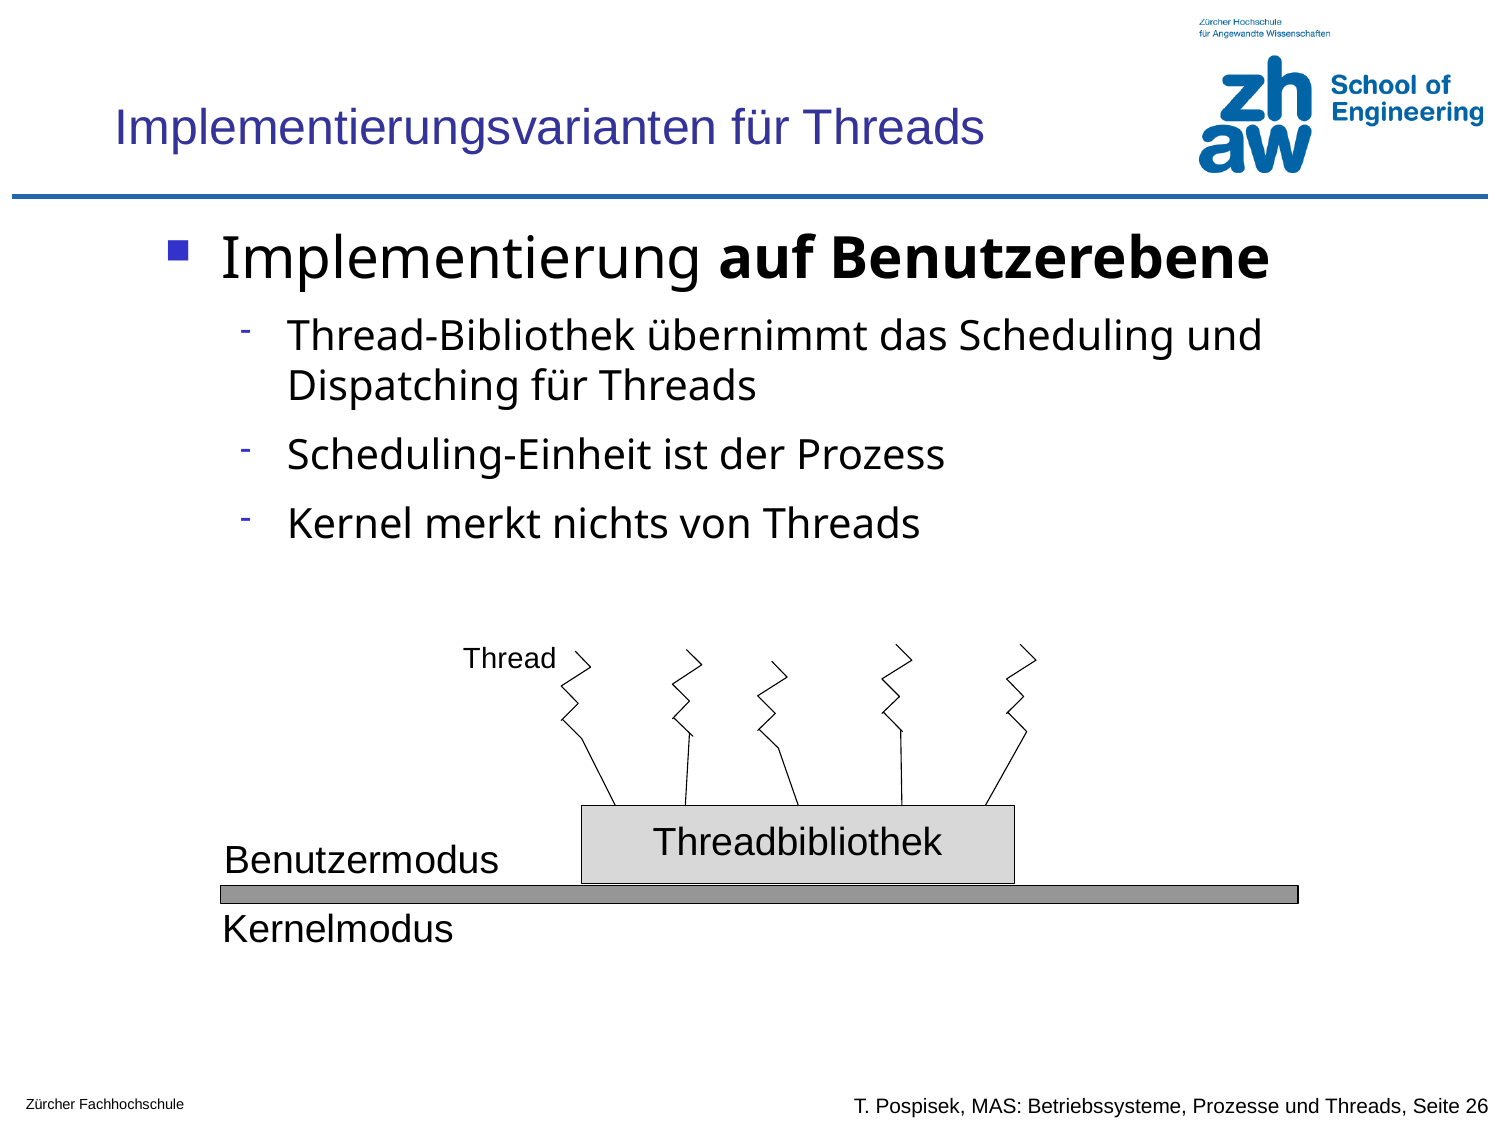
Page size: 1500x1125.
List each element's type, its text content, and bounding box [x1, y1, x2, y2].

picture [1199, 19, 1483, 173]
title Implementierungsvarianten für Threads [99, 50, 1379, 163]
list Implementierung auf Benutzerebene Thread-Bibliothek übernimmt das Scheduling und Dispatching für Threads Scheduling-Einheit ist der Prozess Kernel merkt nichts von Threads [150, 212, 1375, 613]
picture [187, 624, 1303, 980]
